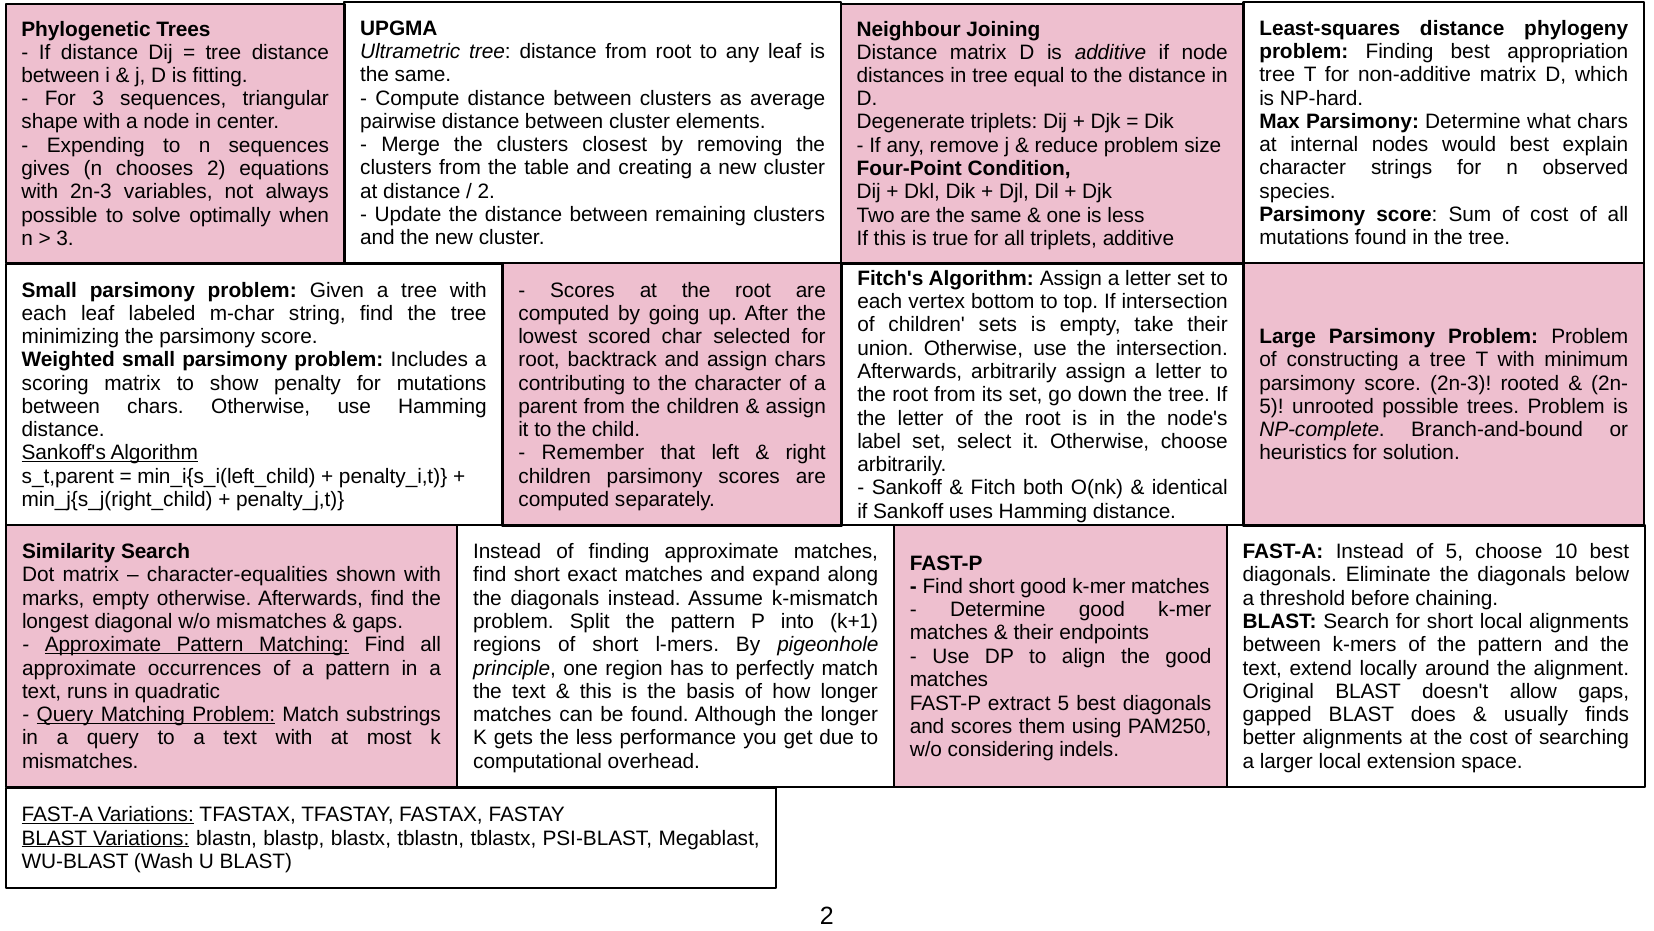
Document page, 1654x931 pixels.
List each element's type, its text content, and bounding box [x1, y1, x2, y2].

text_box Small parsimony problem: Given a tree with each leaf labeled m-char string, find the tree minimizing the parsimony score. Weighted small parsimony problem: Includes a scoring matrix to show penalty for mutations between chars. Otherwise, use Hamming distance. Sankoff's Algorithm s_t,parent = min_i{s_i(left_child) + penalty_i,t)} + min_j{s_j(right_child) + penalty_j,t)} [5, 263, 502, 526]
text_box Instead of finding approximate matches, find short exact matches and expand along the diagonals instead. Assume k-mismatch problem. Split the pattern P into (k+1) regions of short l-mers. By pigeonhole principle, one region has to perfectly match the text & this is the basis of how longer matches can be found. Although the longer K gets the less performance you get due to computational overhead. [457, 524, 893, 788]
text_box <number> [754, 894, 899, 931]
text_box FAST-P - Find short good k-mer matches - Determine good k-mer matches & their endpoints - Use DP to align the good matches FAST-P extract 5 best diagonals and scores them using PAM250, w/o considering indels. [893, 524, 1226, 788]
text_box Large Parsimony Problem: Problem of constructing a tree T with minimum parsimony score. (2n-3)! rooted & (2n-5)! unrooted possible trees. Problem is NP-complete. Branch-and-bound or heuristics for solution. [1243, 263, 1644, 524]
text_box Least-squares distance phylogeny problem: Finding best appropriation tree T for non-additive matrix D, which is NP-hard. Max Parsimony: Determine what chars at internal nodes would best explain character strings for n observed species. Parsimony score: Sum of cost of all mutations found in the tree. [1243, 2, 1644, 263]
text_box - Scores at the root are computed by going up. After the lowest scored char selected for root, backtrack and assign chars contributing to the character of a parent from the children & assign it to the child. - Remember that left & right children parsimony scores are computed separately. [502, 263, 841, 524]
text_box Phylogenetic Trees - If distance Dij = tree distance between i & j, D is fitting. - For 3 sequences, triangular shape with a node in center. - Expending to n sequences gives (n chooses 2) equations with 2n-3 variables, not always possible to solve optimally when n > 3. [5, 3, 344, 263]
text_box FAST-A Variations: TFASTAX, TFASTAY, FASTAX, FASTAY BLAST Variations: blastn, blastp, blastx, tblastn, tblastx, PSI-BLAST, Megablast, WU-BLAST (Wash U BLAST) [5, 787, 776, 888]
text_box Neighbour Joining Distance matrix D is additive if node distances in tree equal to the distance in D. Degenerate triplets: Dij + Djk = Dik - If any, remove j & reduce problem size Four-Point Condition, Dij + Dkl, Dik + Djl, Dil + Djk Two are the same & one is less If this is true for all triplets, additive [840, 3, 1243, 263]
text_box UPGMA Ultrametric tree: distance from root to any leaf is the same. - Compute distance between clusters as average pairwise distance between cluster elements. - Merge the clusters closest by removing the clusters from the table and creating a new cluster at distance / 2. - Update the distance between remaining clusters and the new cluster. [344, 2, 841, 263]
text_box Similarity Search Dot matrix – character-equalities shown with marks, empty otherwise. Afterwards, find the longest diagonal w/o mismatches & gaps. - Approximate Pattern Matching: Find all approximate occurrences of a pattern in a text, runs in quadratic - Query Matching Problem: Match substrings in a query to a text with at most k mismatches. [6, 524, 457, 787]
text_box Fitch's Algorithm: Assign a letter set to each vertex bottom to top. If intersection of children' sets is empty, take their union. Otherwise, use the intersection. Afterwards, arbitrarily assign a letter to the root from its set, go down the tree. If the letter of the root is in the node's label set, select it. Otherwise, choose arbitrarily. - Sankoff & Fitch both O(nk) & identical if Sankoff uses Hamming distance. [841, 263, 1243, 524]
text_box FAST-A: Instead of 5, choose 10 best diagonals. Eliminate the diagonals below a threshold before chaining. BLAST: Search for short local alignments between k-mers of the pattern and the text, extend locally around the alignment. Original BLAST doesn't allow gaps, gapped BLAST does & usually finds better alignments at the cost of searching a larger local extension space. [1226, 524, 1645, 788]
